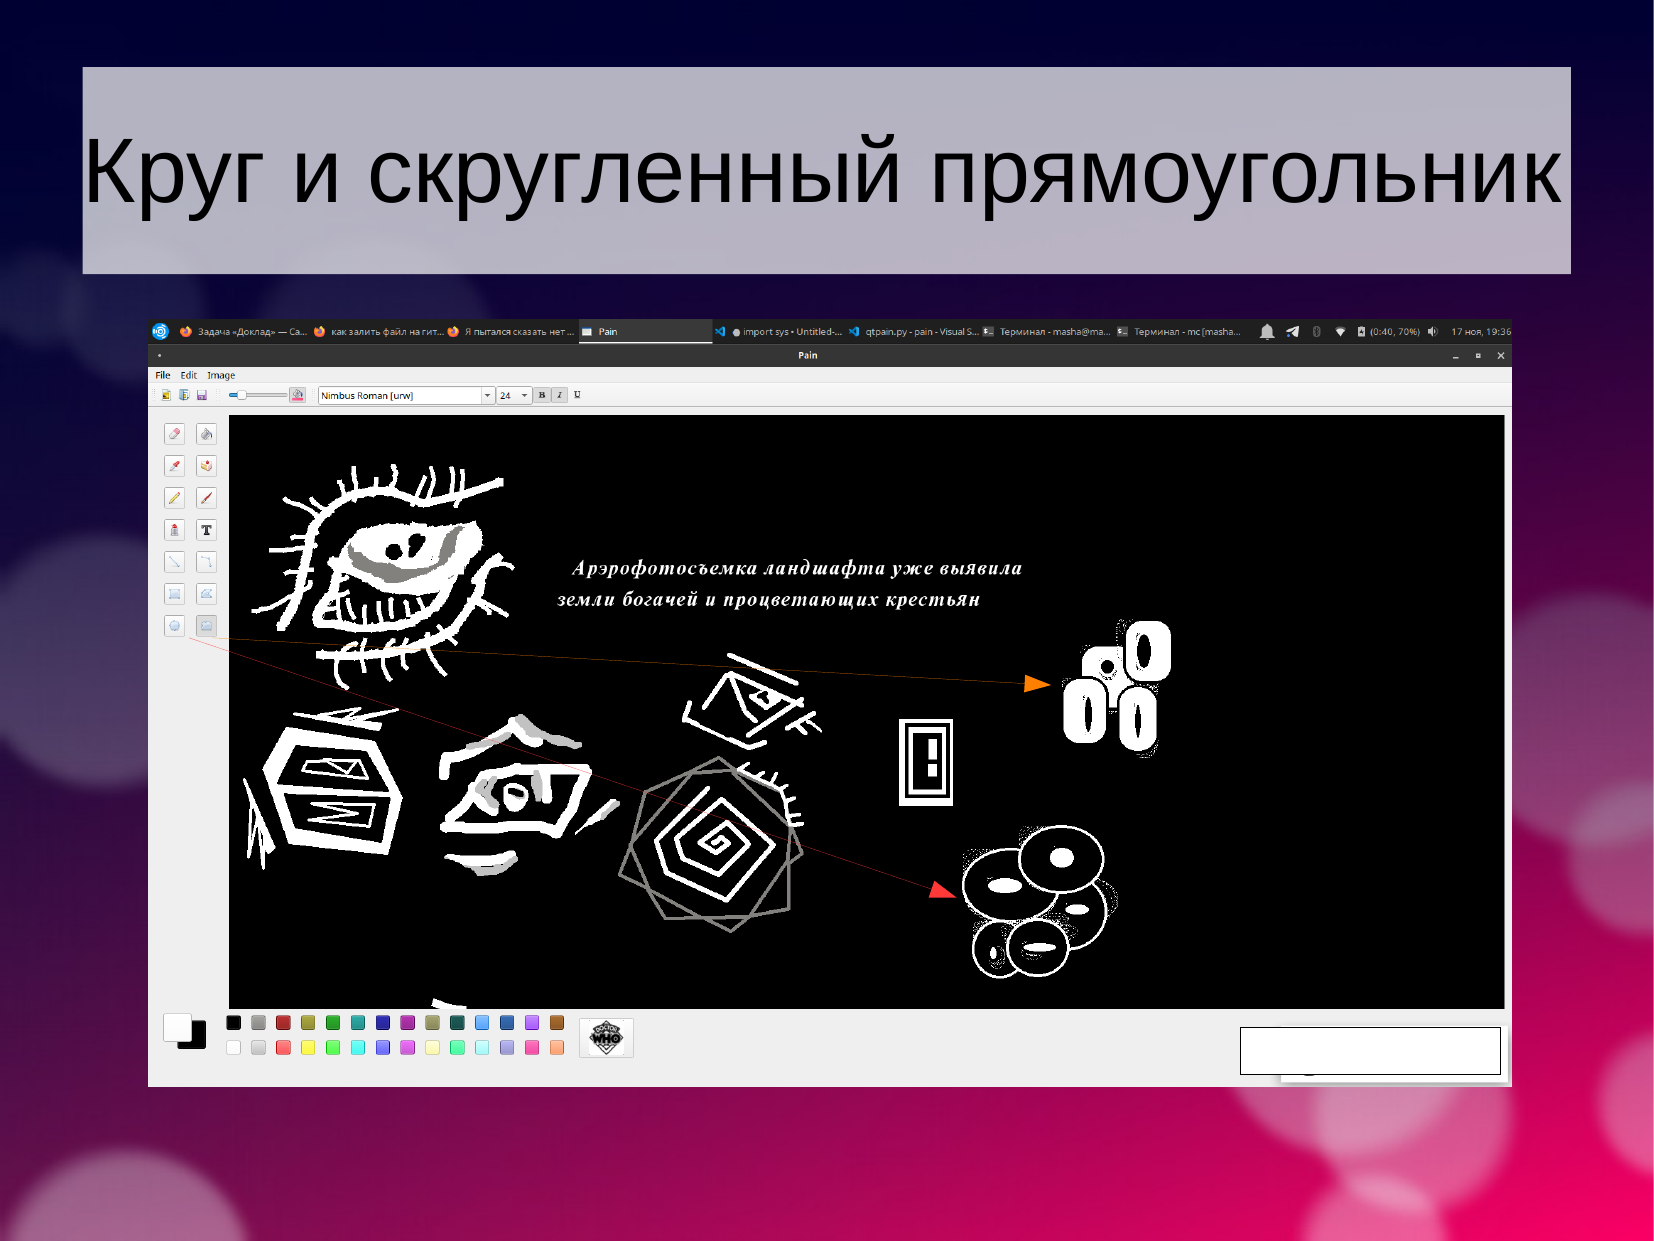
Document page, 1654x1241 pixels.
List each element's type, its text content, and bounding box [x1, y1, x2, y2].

picture [0, 0, 1654, 1241]
text_box [1240, 1027, 1501, 1075]
title Круг и скругленный прямоугольник [82, 67, 1571, 275]
